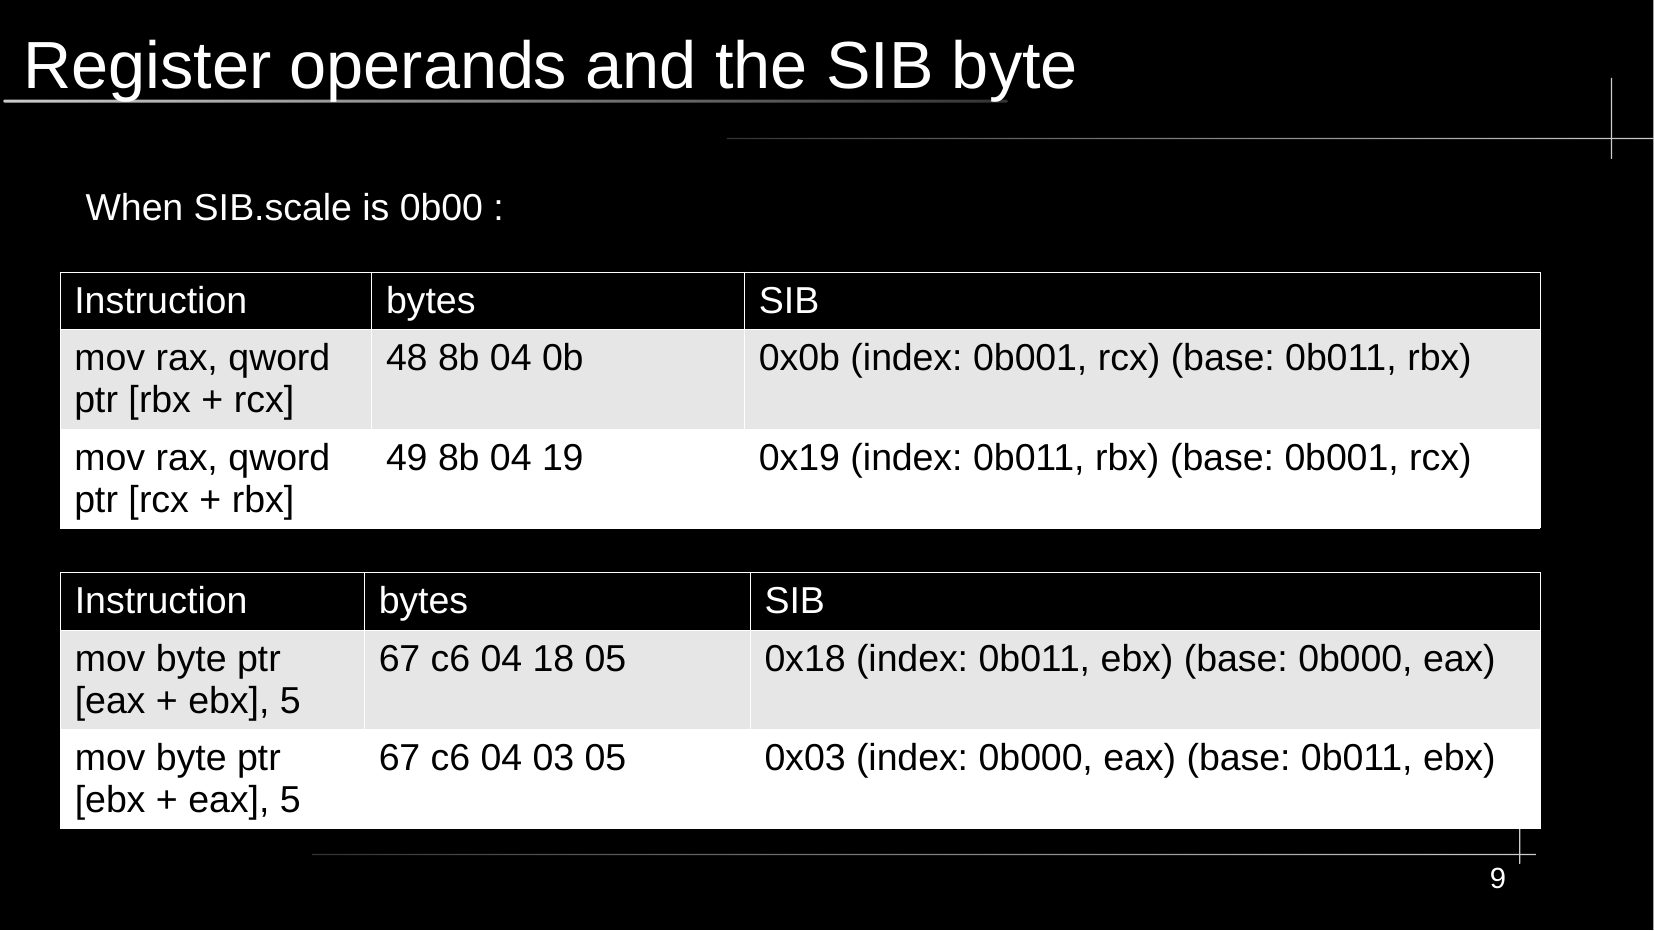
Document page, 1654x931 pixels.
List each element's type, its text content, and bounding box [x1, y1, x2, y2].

title Register operands and the SIB byte [23, 11, 1589, 119]
table_cell 49 8b 04 19 [372, 430, 744, 528]
table_header Instruction [61, 573, 364, 630]
table_cell mov rax, qword ptr [rbx + rcx] [61, 330, 371, 429]
table_header Instruction [61, 273, 371, 329]
table_cell 0x03 (index: 0b000, eax) (base: 0b011, ebx) [751, 730, 1540, 828]
table_header SIB [745, 273, 1540, 329]
table_cell mov rax, qword ptr [rcx + rbx] [61, 430, 371, 528]
table_header bytes [365, 573, 750, 630]
text_box When SIB.scale is 0b00 : [70, 179, 1499, 237]
table_header SIB [751, 573, 1540, 630]
table_cell 67 c6 04 18 05 [365, 631, 750, 729]
table_cell 67 c6 04 03 05 [365, 730, 750, 828]
table_cell 0x18 (index: 0b011, ebx) (base: 0b000, eax) [751, 631, 1540, 729]
table_cell 0x19 (index: 0b011, rbx) (base: 0b001, rcx) [745, 430, 1540, 528]
table_cell mov byte ptr [ebx + eax], 5 [61, 730, 364, 828]
table_cell 0x0b (index: 0b001, rcx) (base: 0b011, rbx) [745, 330, 1540, 429]
table_header bytes [372, 273, 744, 329]
table_cell 48 8b 04 0b [372, 330, 744, 429]
table_cell mov byte ptr [eax + ebx], 5 [61, 631, 364, 729]
